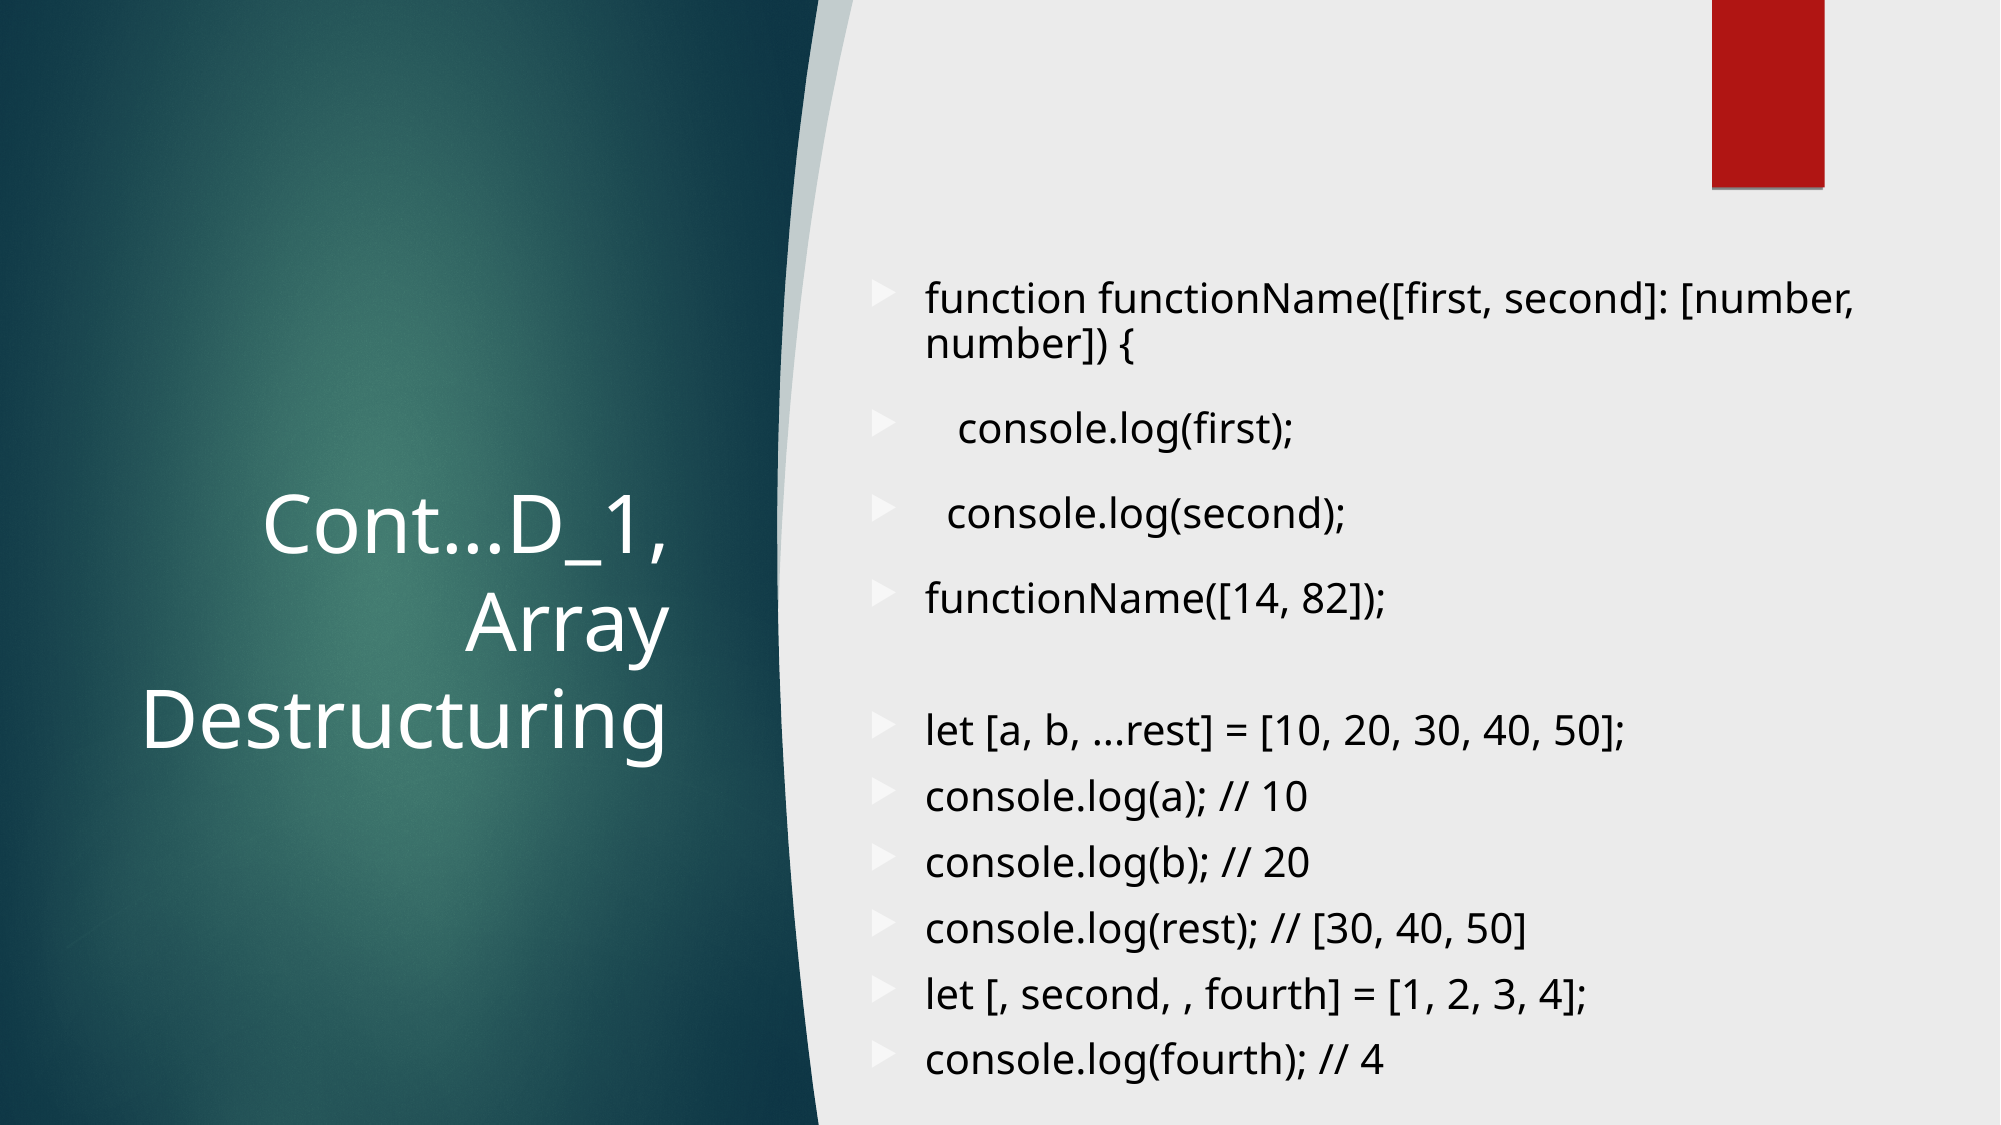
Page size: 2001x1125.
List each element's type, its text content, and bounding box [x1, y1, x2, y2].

text_box [0, 0, 2000, 1125]
list function functionName([first, second]: [number, number]) { console.log(first); console.log(second); functionName([14, 82]); let [a, b, ...rest] = [10, 20, 30, 40, 50]; console.log(a); // 10 console.log(b); // 20 console.log(rest); // [30, 40, 50] let [, second, , fourth] = [1, 2, 3, 4]; console.log(fourth); // 4 [853, 270, 1975, 1097]
title Cont...D_1, Array Destructuring [107, 270, 685, 1004]
